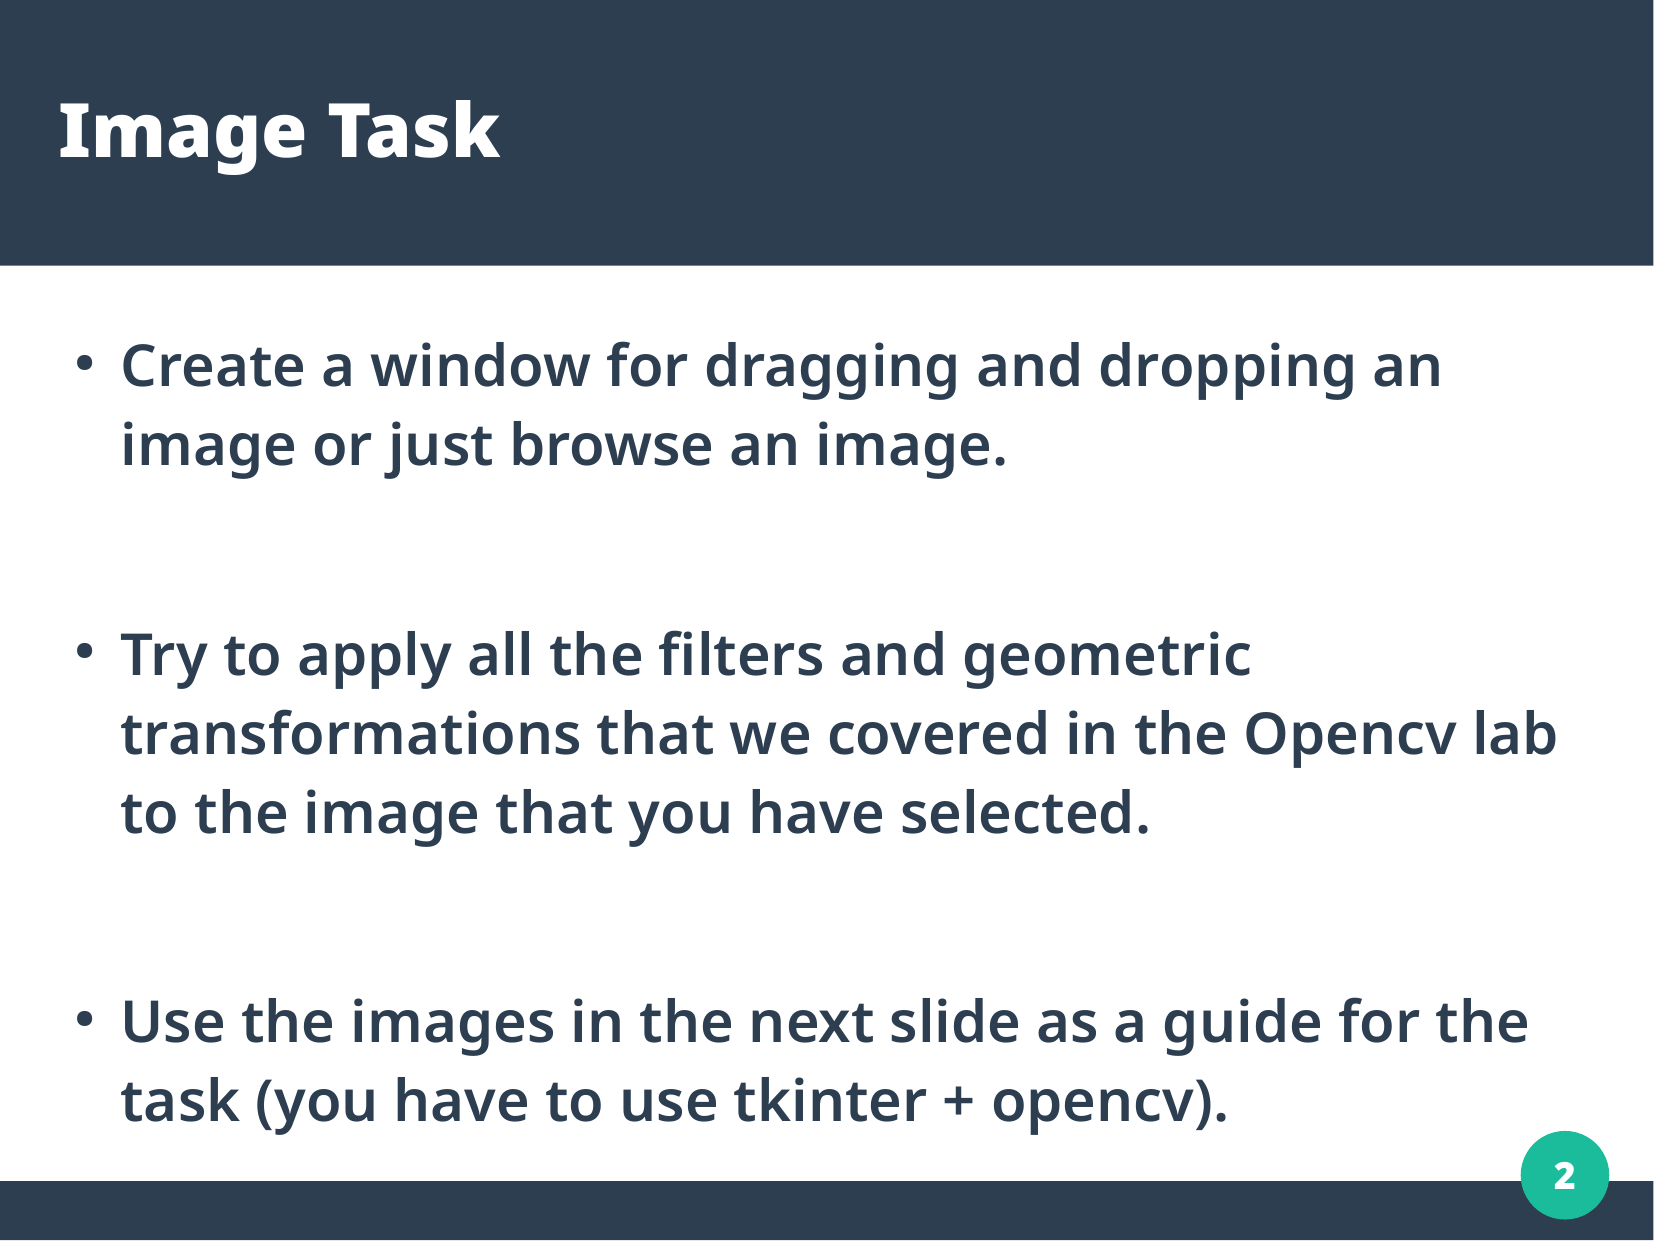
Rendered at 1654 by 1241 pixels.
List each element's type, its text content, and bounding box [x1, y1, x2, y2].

list Create a window for dragging and dropping an image or just browse an image. Try to apply all the filters and geometric transformations that we covered in the Opencv lab to the image that you have selected. Use the images in the next slide as a guide for the task (you have to use tkinter + opencv). [59, 324, 1595, 1152]
title Image Task [59, 49, 1595, 207]
